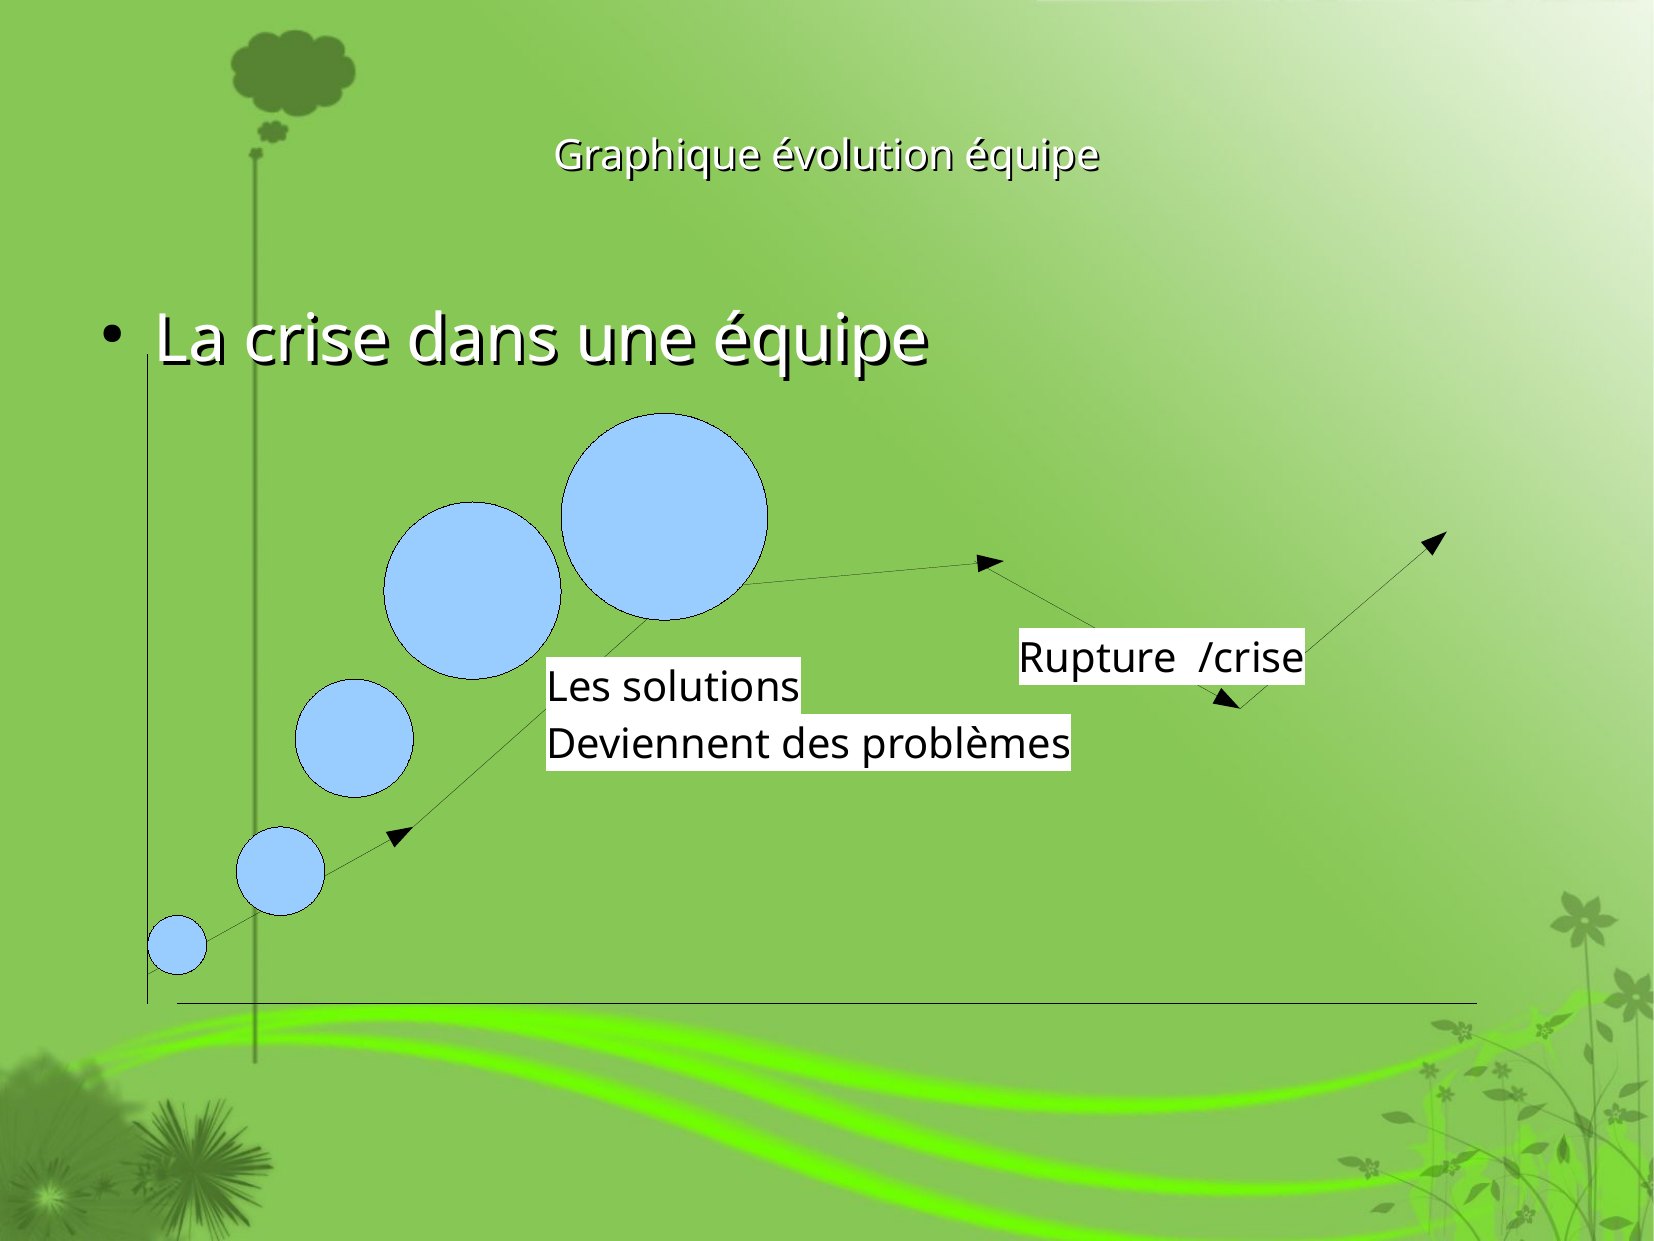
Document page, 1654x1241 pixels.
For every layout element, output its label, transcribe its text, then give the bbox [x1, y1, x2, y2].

text_box [236, 826, 325, 916]
text_box Rupture /crise [1003, 620, 1359, 709]
text_box [561, 413, 768, 621]
picture [0, 0, 1654, 1241]
text_box [295, 679, 414, 798]
title Graphique évolution équipe [82, 49, 1571, 257]
text_box Les solutions Deviennent des problèmes [531, 649, 1069, 759]
list La crise dans une équipe [82, 290, 1571, 1010]
text_box [147, 915, 207, 975]
text_box [383, 501, 562, 680]
